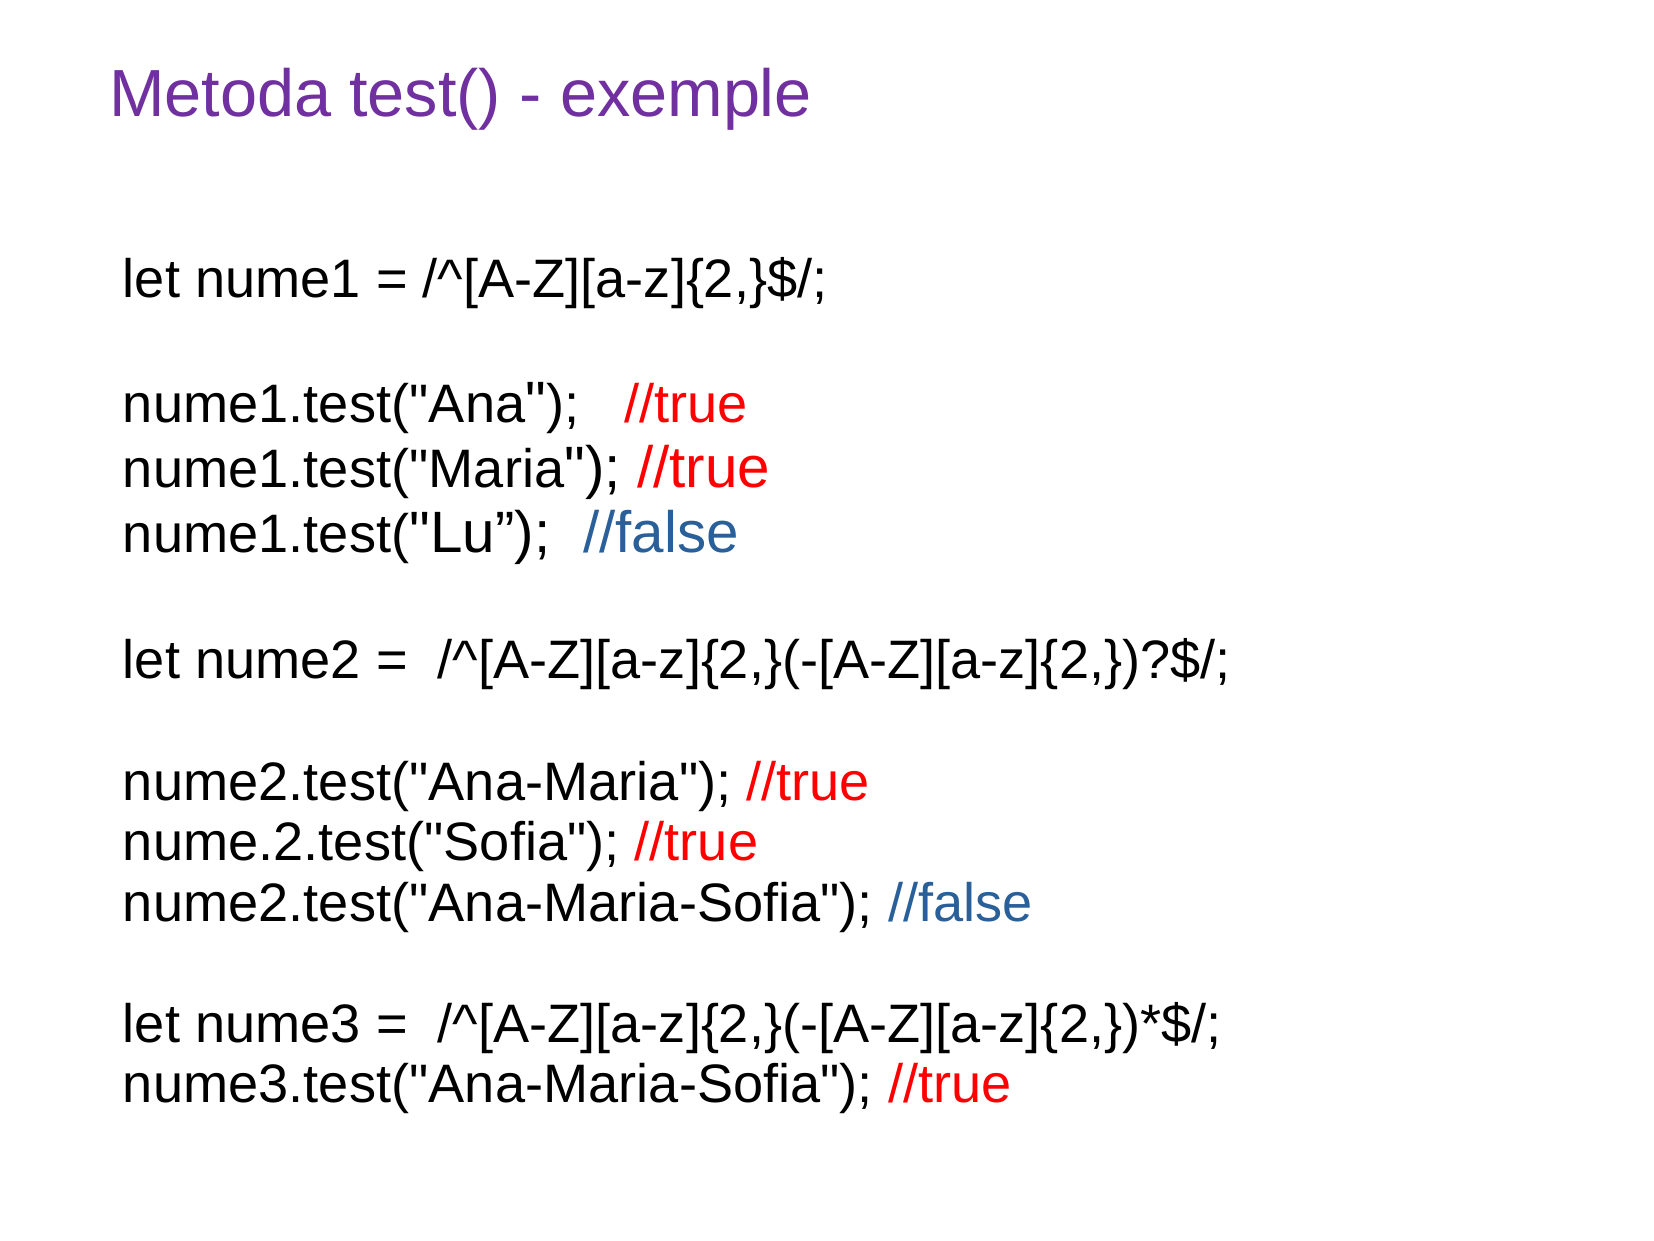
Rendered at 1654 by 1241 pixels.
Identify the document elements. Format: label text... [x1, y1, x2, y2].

text_box Metoda test() - exemple [94, 48, 1595, 195]
text_box let nume1 = /^[A-Z][a-z]{2,}$/; nume1.test("Ana"); //true nume1.test("Maria"); //true nume1.test("Lu”); //false let nume2 = /^[A-Z][a-z]{2,}(-[A-Z][a-z]{2,})?$/; nume2.test("Ana-Maria"); //true nume.2.test("Sofia"); //true nume2.test("Ana-Maria-Sofia"); //false let nume3 = /^[A-Z][a-z]{2,}(-[A-Z][a-z]{2,})*$/; nume3.test("Ana-Maria-Sofia"); //true [93, 241, 1441, 1183]
